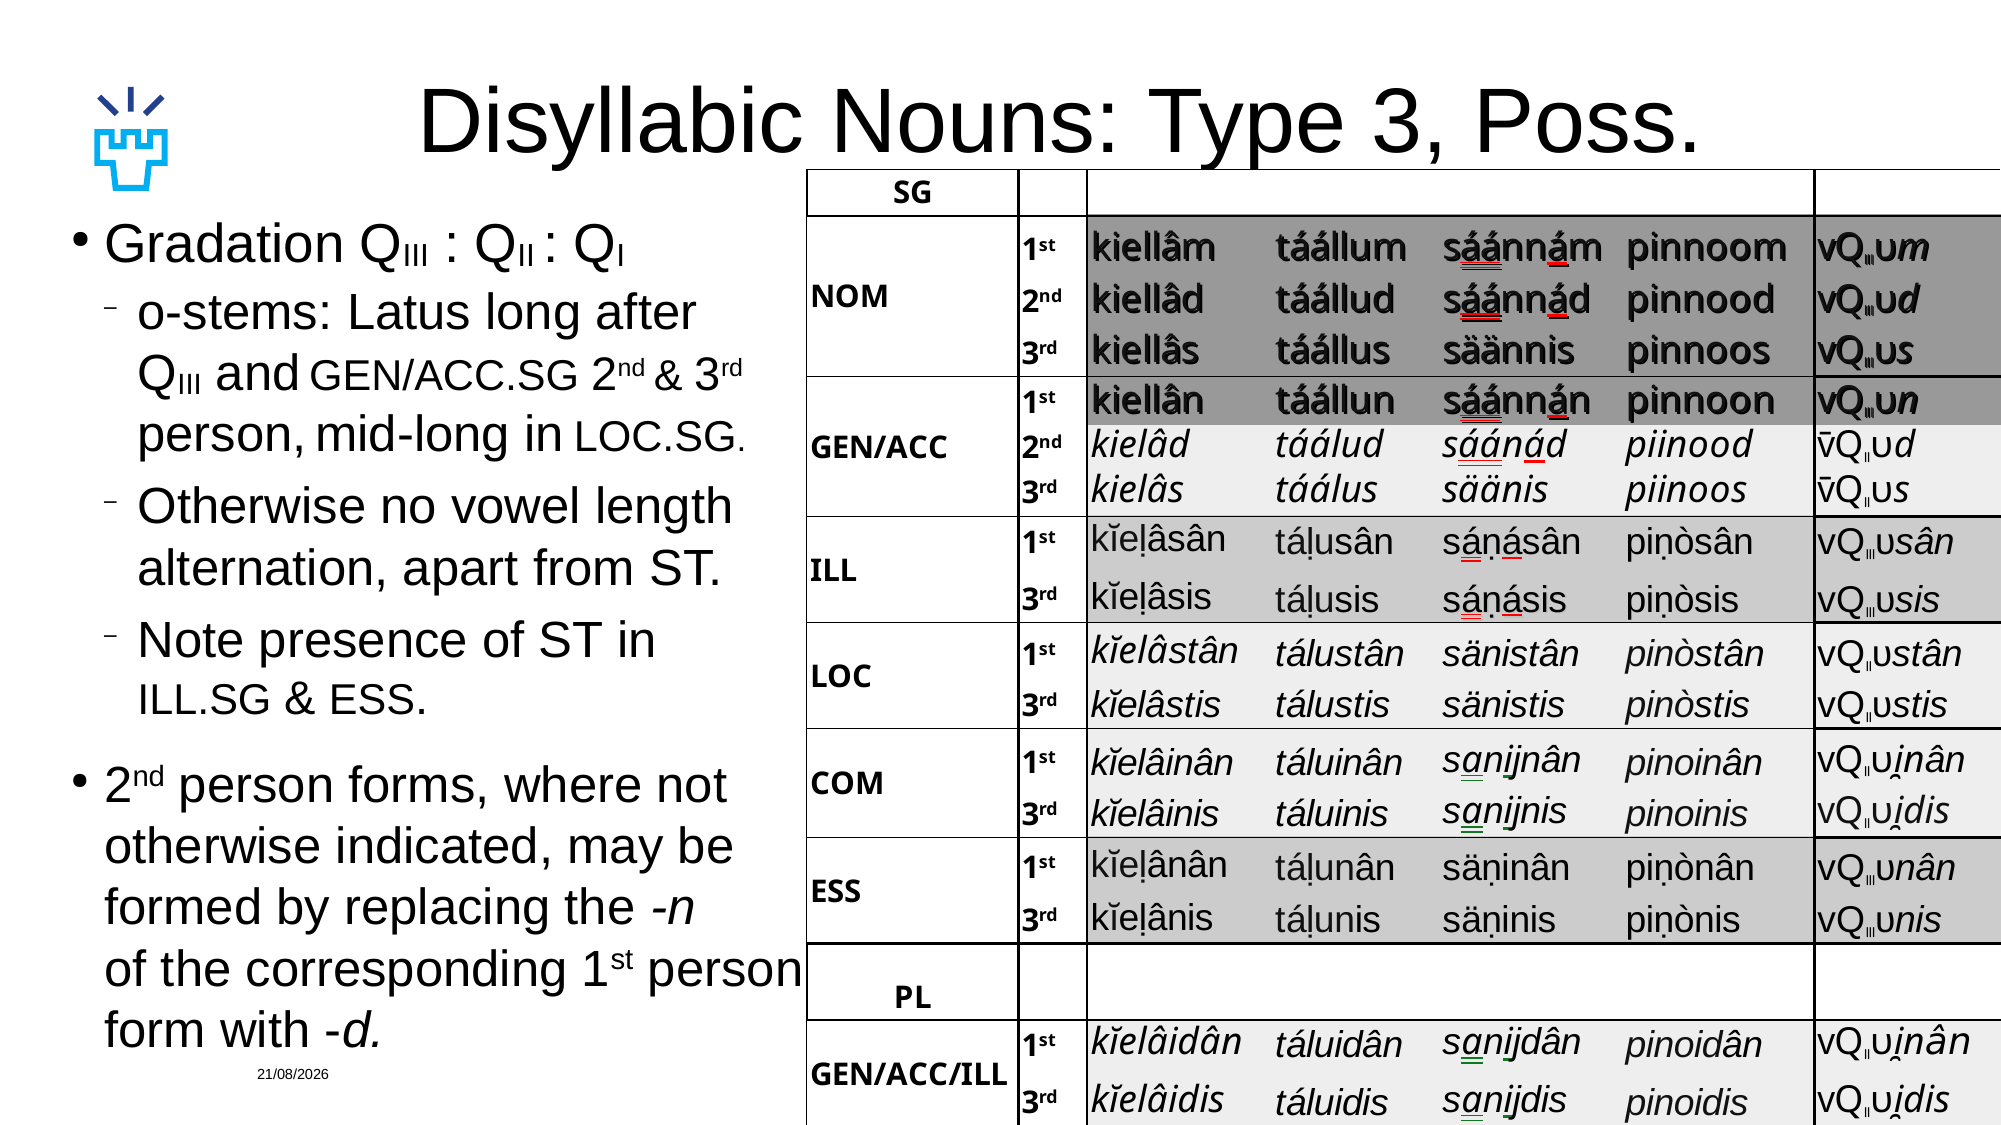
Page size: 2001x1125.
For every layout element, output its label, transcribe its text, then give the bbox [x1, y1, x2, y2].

chart [806, 169, 2000, 1125]
list Gradation QIII : QII : QI o-stems: Latus long after QIII and GEN/ACC.SG 2nd & 3rd person, mid-long in LOC.SG. Otherwise no vowel length alternation, apart from ST. Note presence of ST in ILL.SG & ESS. 2nd person forms, where not otherwise indicated, may be formed by replacing the -n of the corresponding 1st person form with -d. [70, 207, 806, 1065]
title Disyllabic Nouns: Type 3, Poss. [260, 18, 1861, 224]
